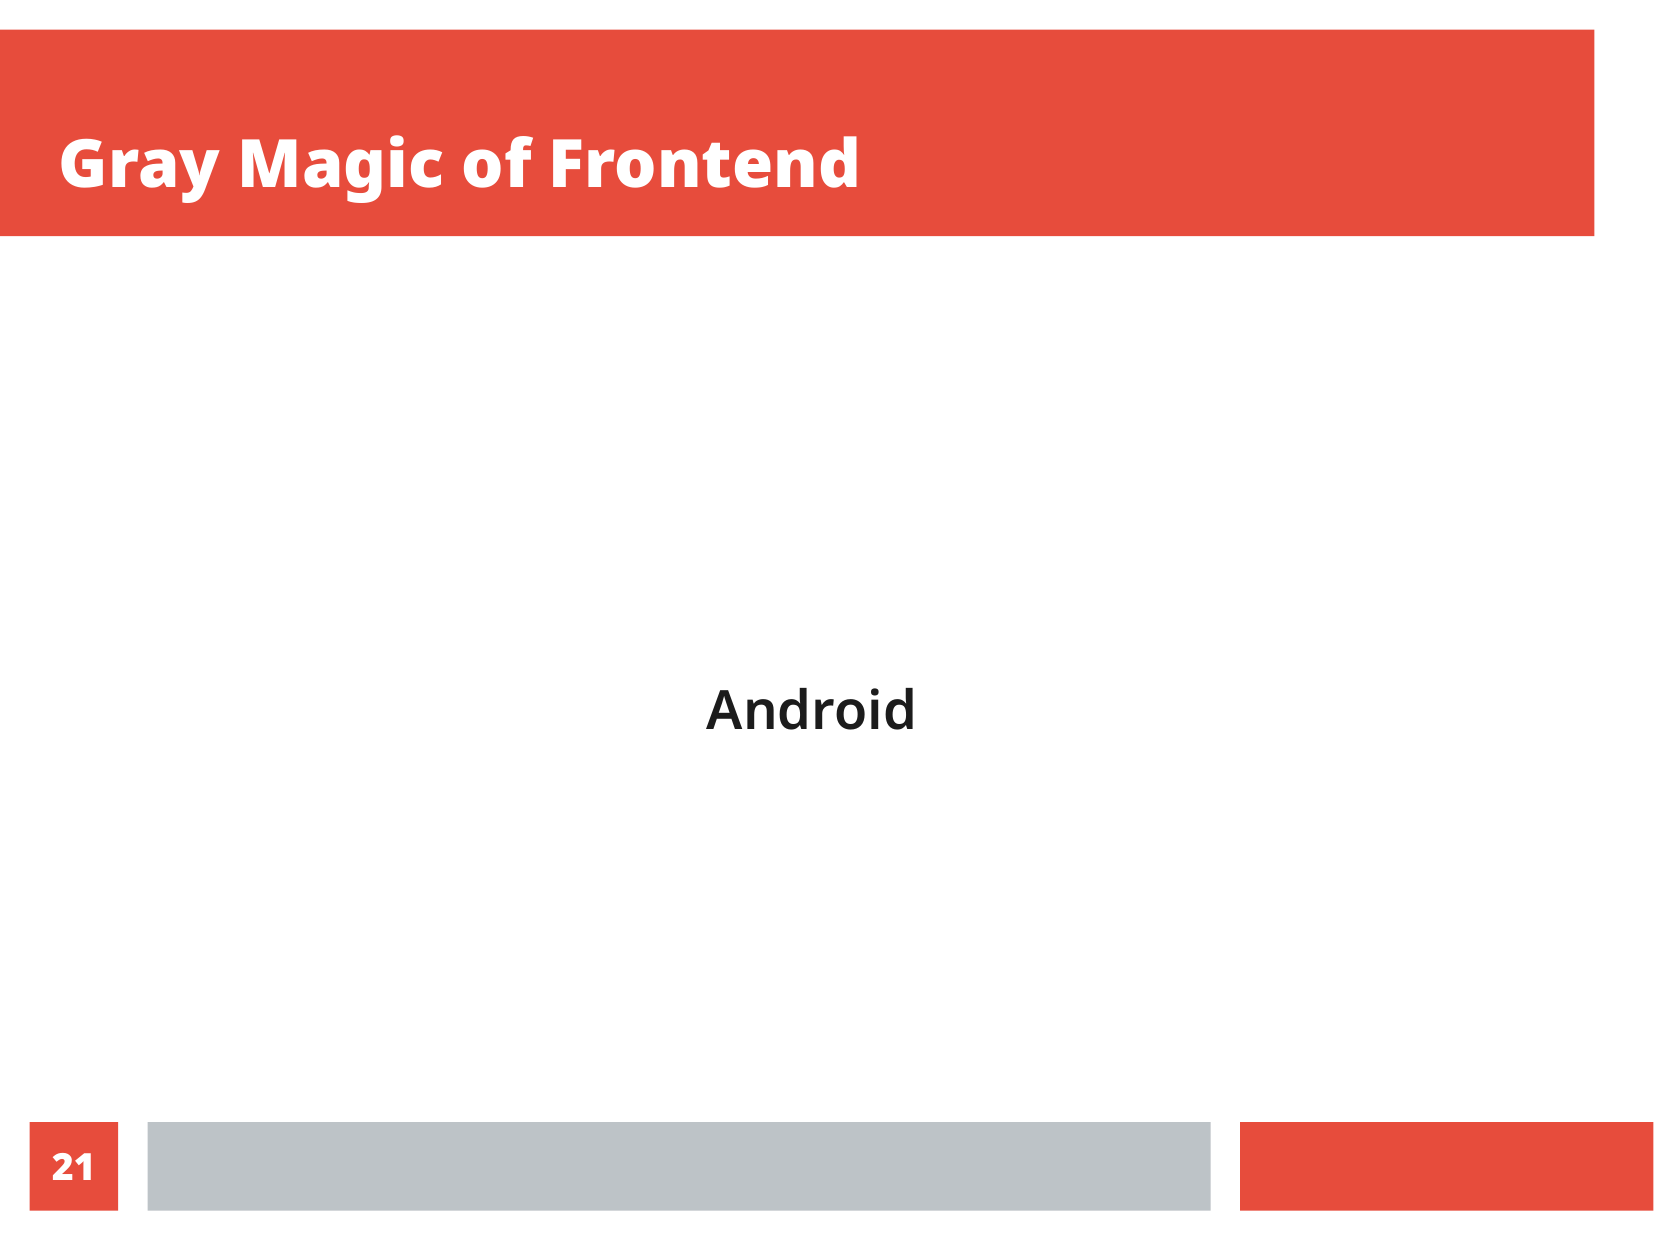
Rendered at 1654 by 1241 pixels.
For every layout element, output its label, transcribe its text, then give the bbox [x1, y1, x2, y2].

list Android [59, 324, 1565, 1093]
title Gray Magic of Frontend [59, 59, 1595, 207]
